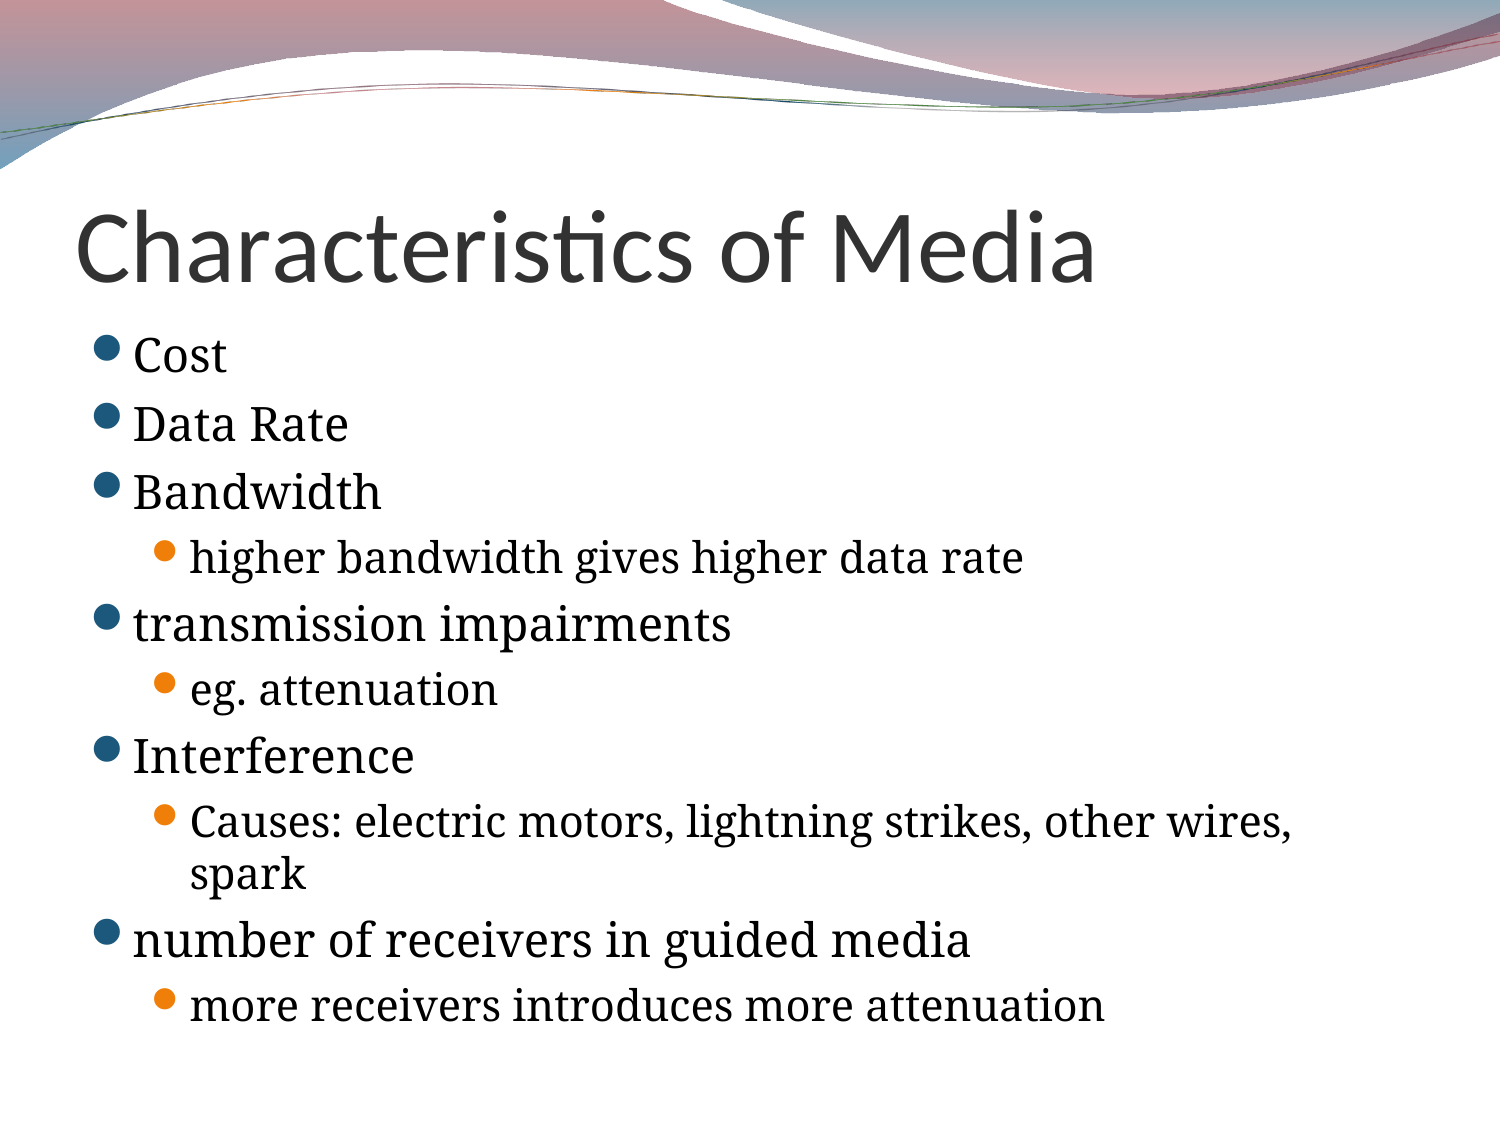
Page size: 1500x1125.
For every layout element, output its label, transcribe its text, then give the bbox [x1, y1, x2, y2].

title Characteristics of Media [75, 115, 1426, 304]
list Cost Data Rate Bandwidth higher bandwidth gives higher data rate transmission impairments eg. attenuation Interference Causes: electric motors, lightning strikes, other wires, spark number of receivers in guided media more receivers introduces more attenuation [75, 317, 1426, 1038]
picture [0, 33, 1500, 140]
